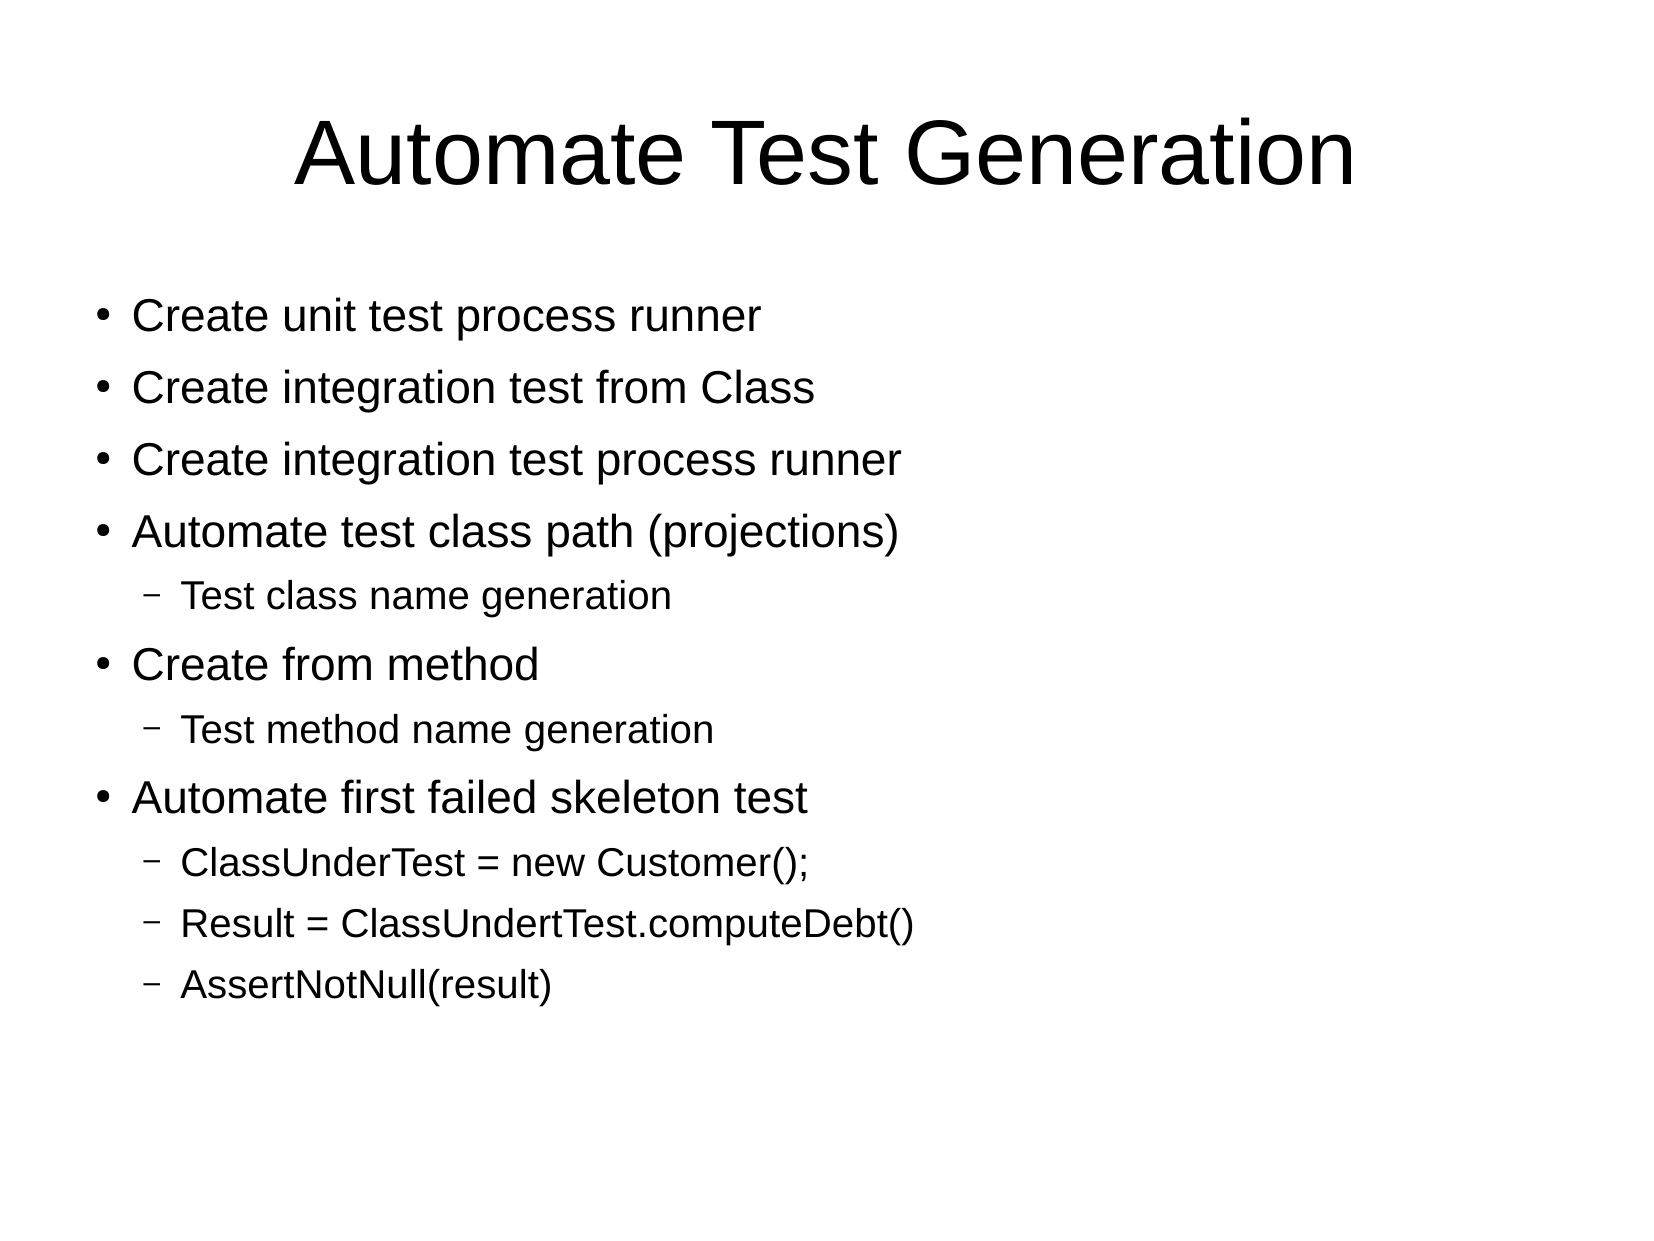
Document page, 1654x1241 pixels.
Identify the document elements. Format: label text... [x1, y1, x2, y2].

list Create unit test process runner Create integration test from Class Create integration test process runner Automate test class path (projections) Test class name generation Create from method Test method name generation Automate first failed skeleton test ClassUnderTest = new Customer(); Result = ClassUndertTest.computeDebt() AssertNotNull(result) [82, 290, 1571, 1010]
title Automate Test Generation [82, 49, 1571, 257]
